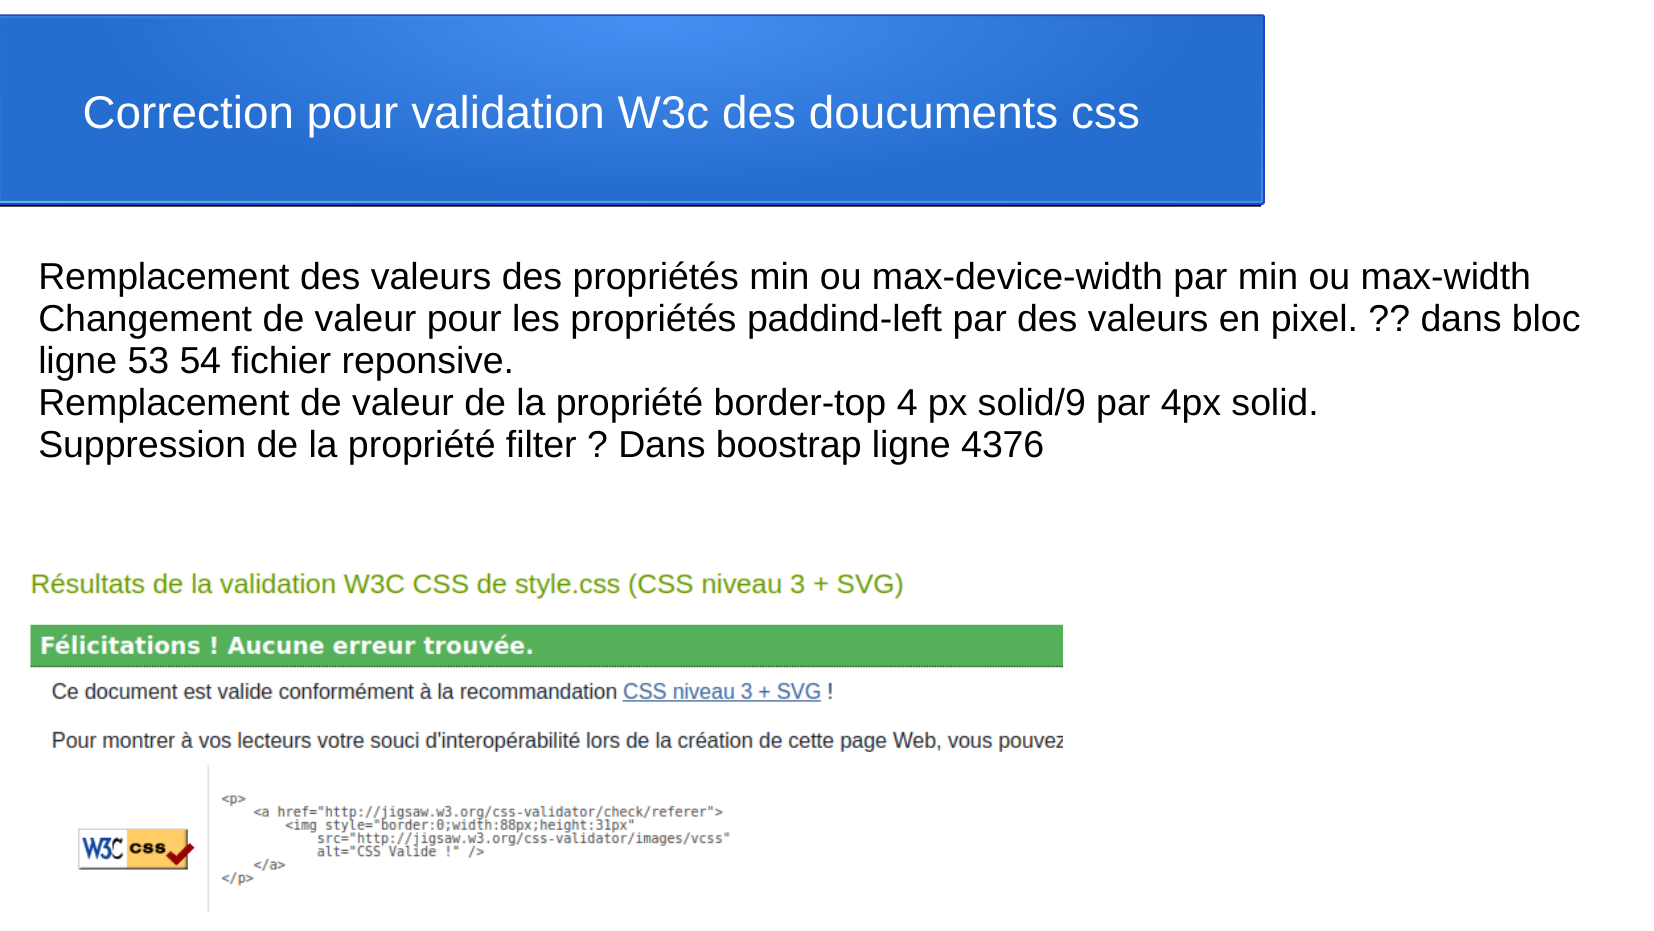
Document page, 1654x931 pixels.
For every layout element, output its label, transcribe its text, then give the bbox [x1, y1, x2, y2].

title Correction pour validation W3c des doucuments css [82, 35, 1235, 189]
text_box Remplacement des valeurs des propriétés min ou max-device-width par min ou max-width Changement de valeur pour les propriétés paddind-left par des valeurs en pixel. ?? dans bloc ligne 53 54 fichier reponsive. Remplacement de valeur de la propriété border-top 4 px solid/9 par 4px solid. Suppression de la propriété filter ? Dans boostrap ligne 4376 [23, 248, 1619, 599]
picture [28, 543, 1063, 912]
